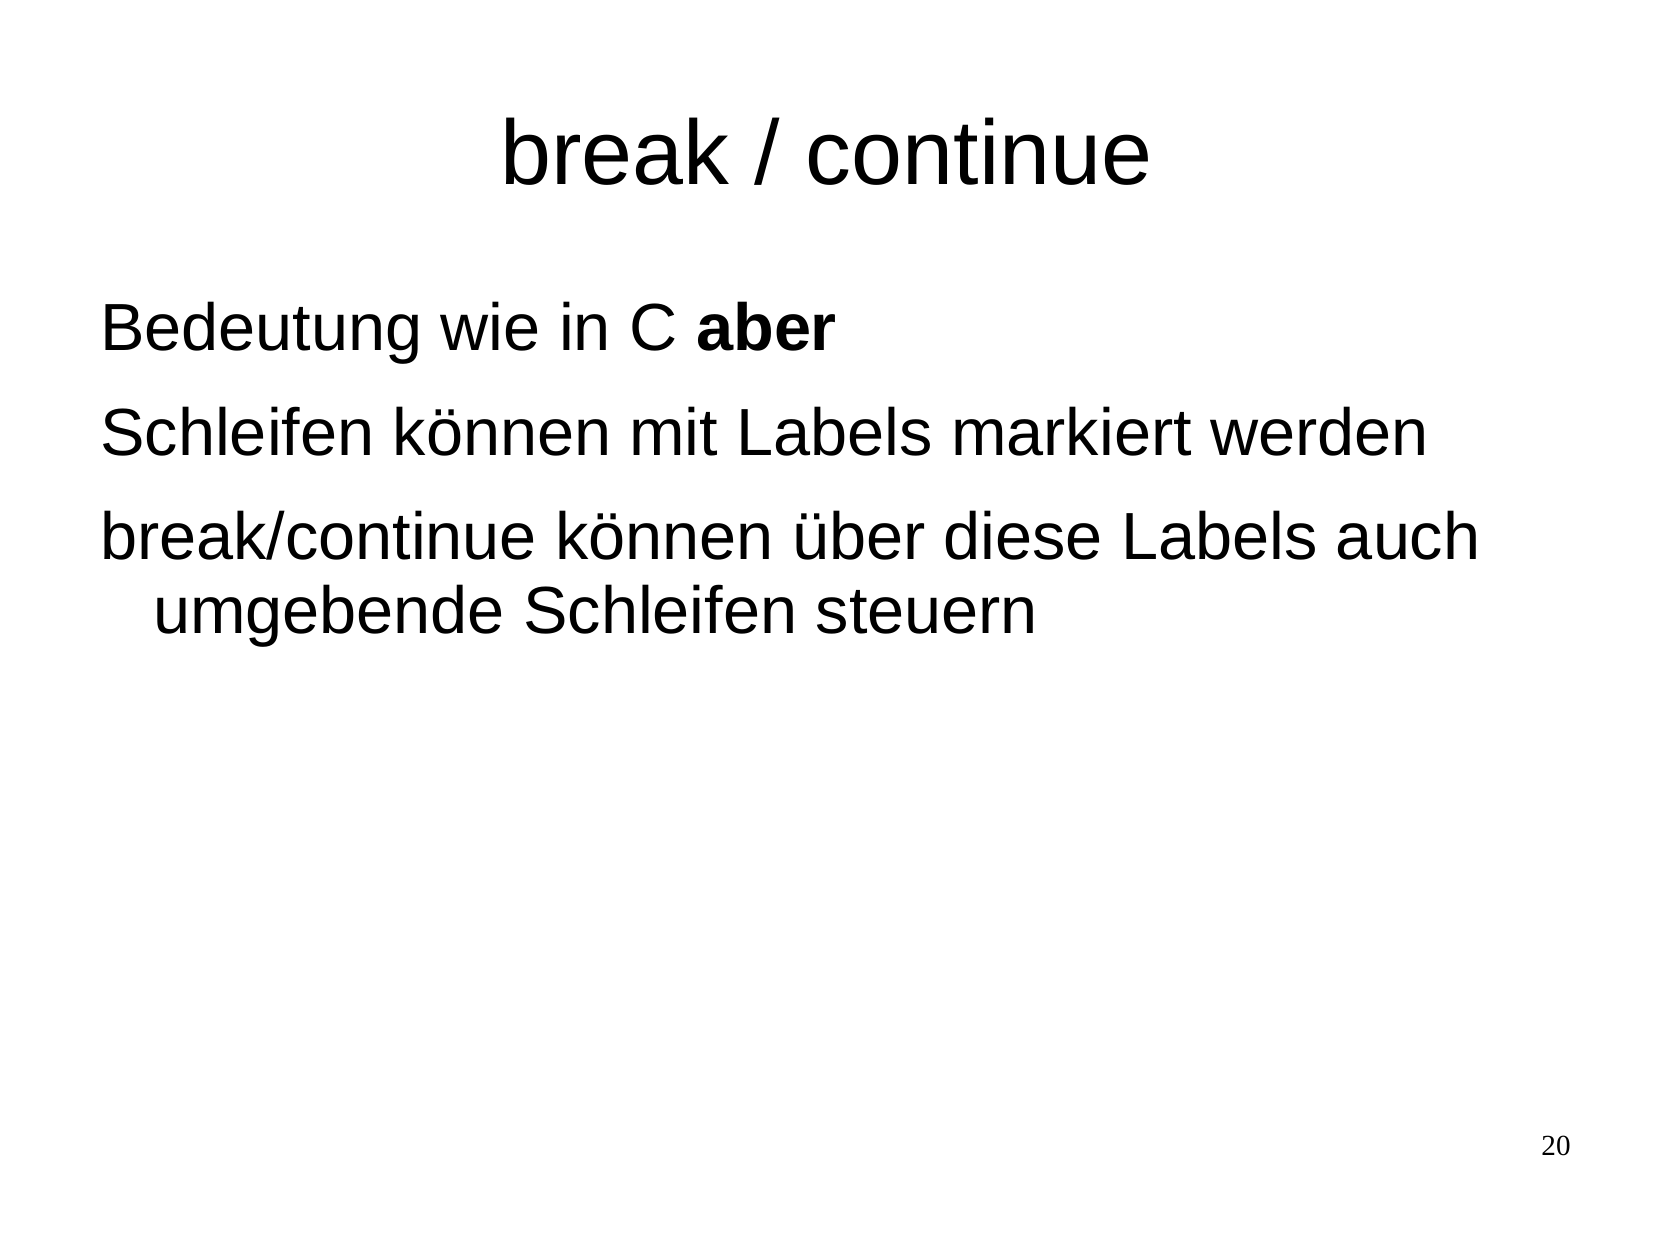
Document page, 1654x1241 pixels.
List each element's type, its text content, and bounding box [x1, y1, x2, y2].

title break / continue [82, 49, 1571, 257]
list Bedeutung wie in C aber Schleifen können mit Labels markiert werden break/continue können über diese Labels auch umgebende Schleifen steuern [82, 290, 1571, 1094]
